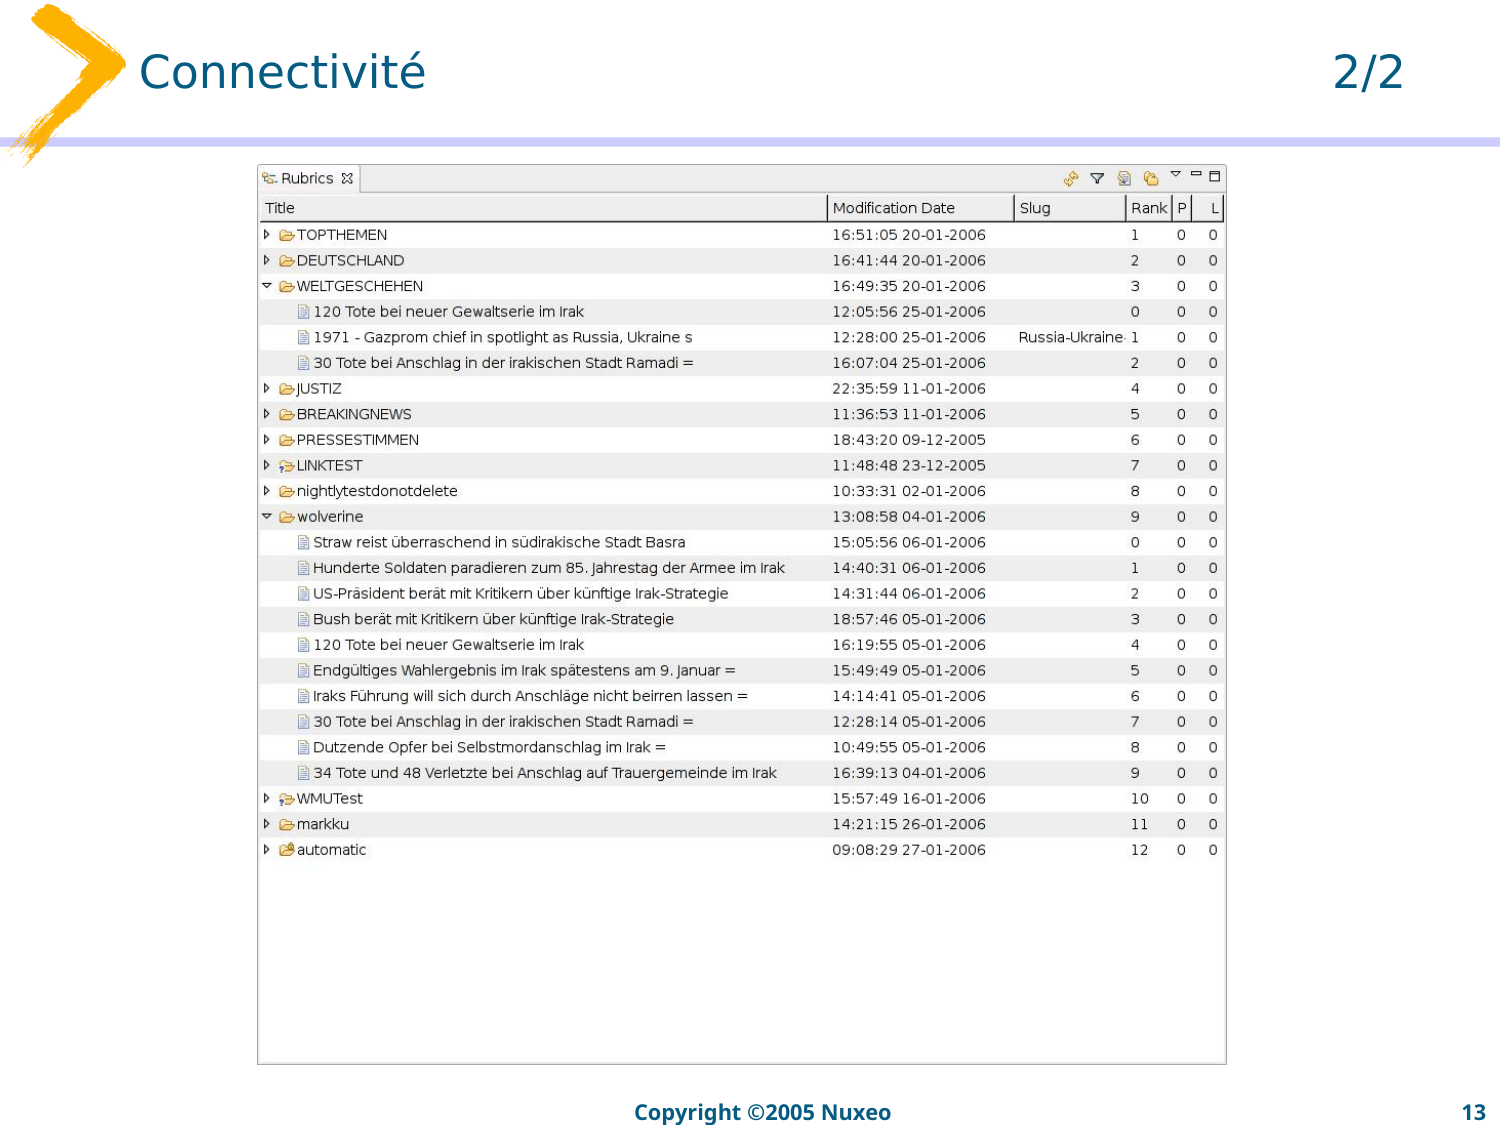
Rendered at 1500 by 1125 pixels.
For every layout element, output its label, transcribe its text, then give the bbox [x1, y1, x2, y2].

title Connectivité 2/2 [138, 12, 1409, 130]
picture [257, 164, 1227, 1065]
picture [4, 4, 126, 169]
